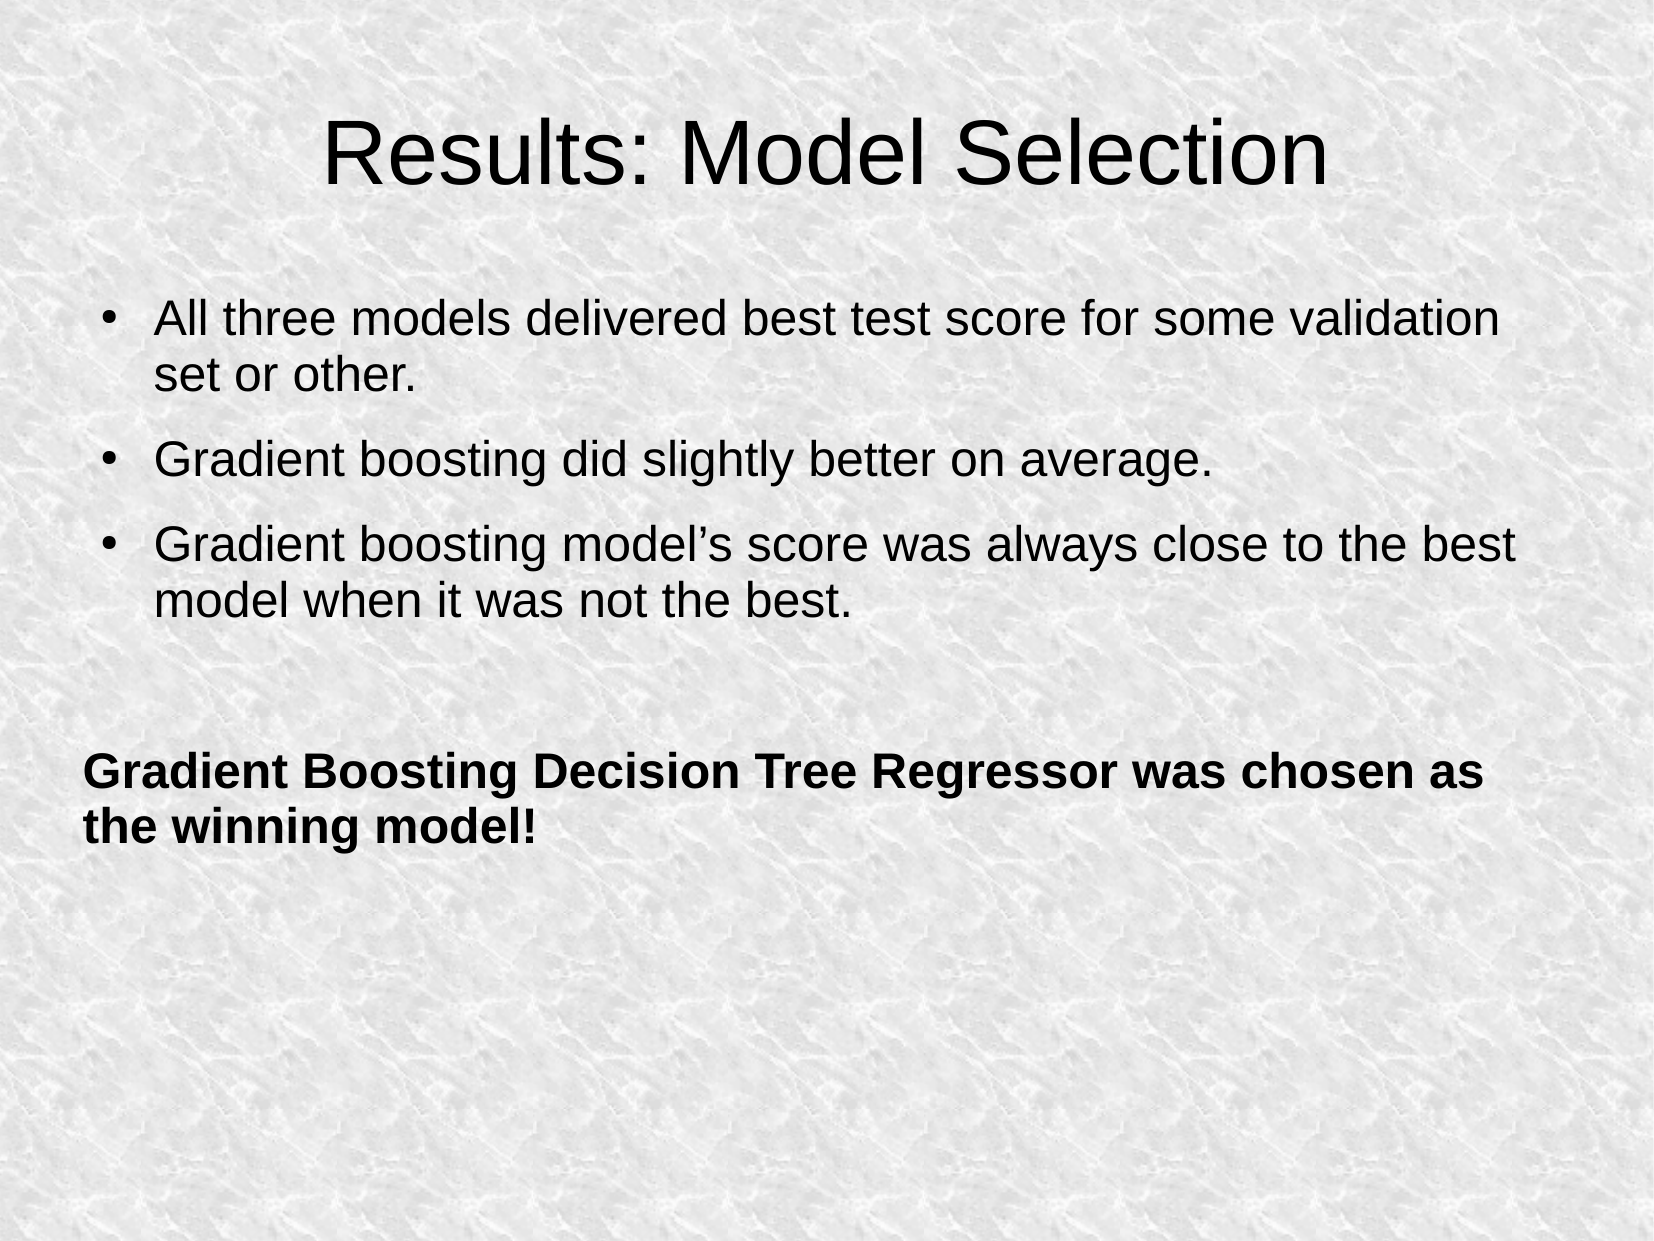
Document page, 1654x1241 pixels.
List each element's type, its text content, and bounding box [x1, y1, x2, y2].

list All three models delivered best test score for some validation set or other. Gradient boosting did slightly better on average. Gradient boosting model’s score was always close to the best model when it was not the best. Gradient Boosting Decision Tree Regressor was chosen as the winning model! [82, 290, 1571, 1010]
title Results: Model Selection [82, 49, 1571, 257]
picture [0, 0, 1654, 1241]
